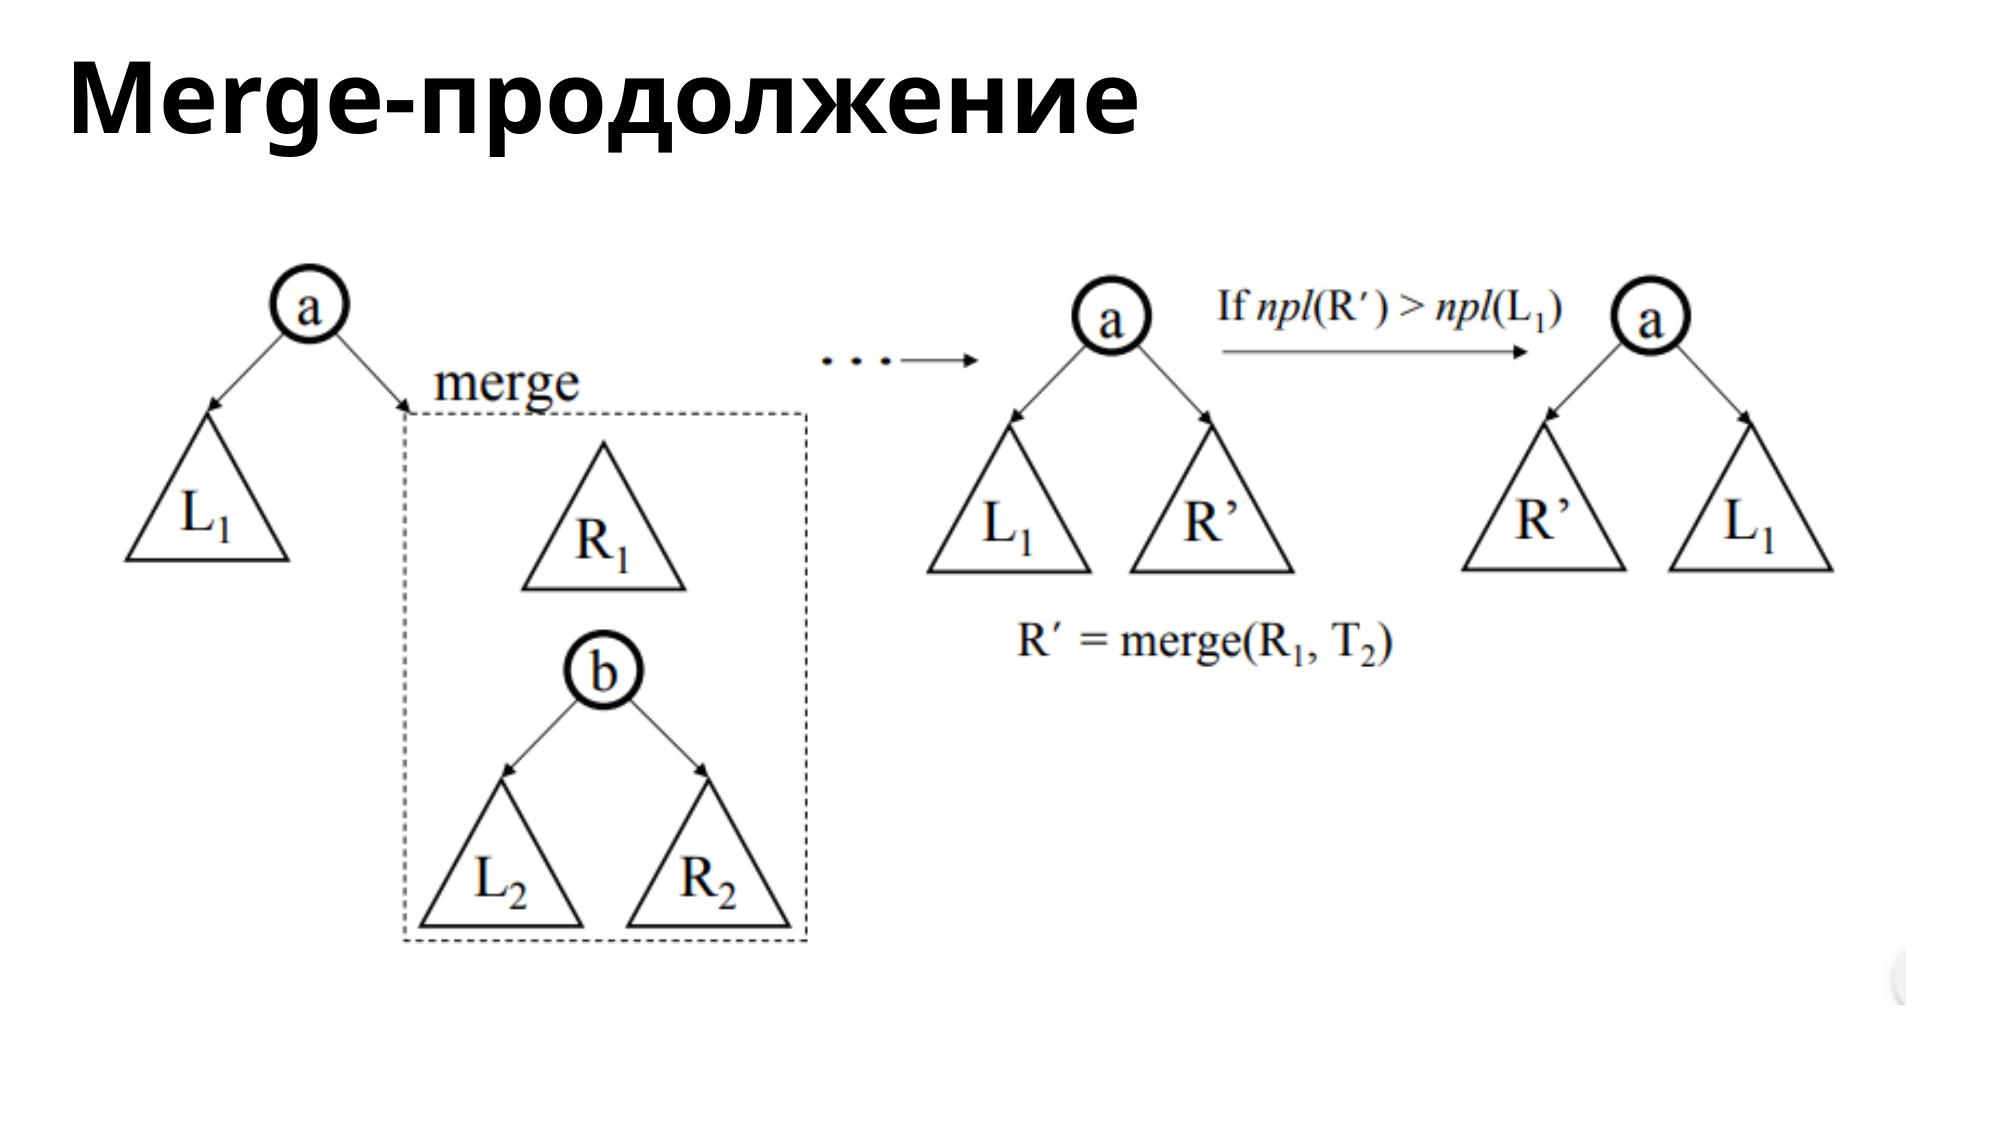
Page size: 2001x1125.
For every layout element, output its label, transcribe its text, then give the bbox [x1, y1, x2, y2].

text_box Merge-продолжение [50, 26, 1946, 256]
picture [50, 184, 1906, 1005]
